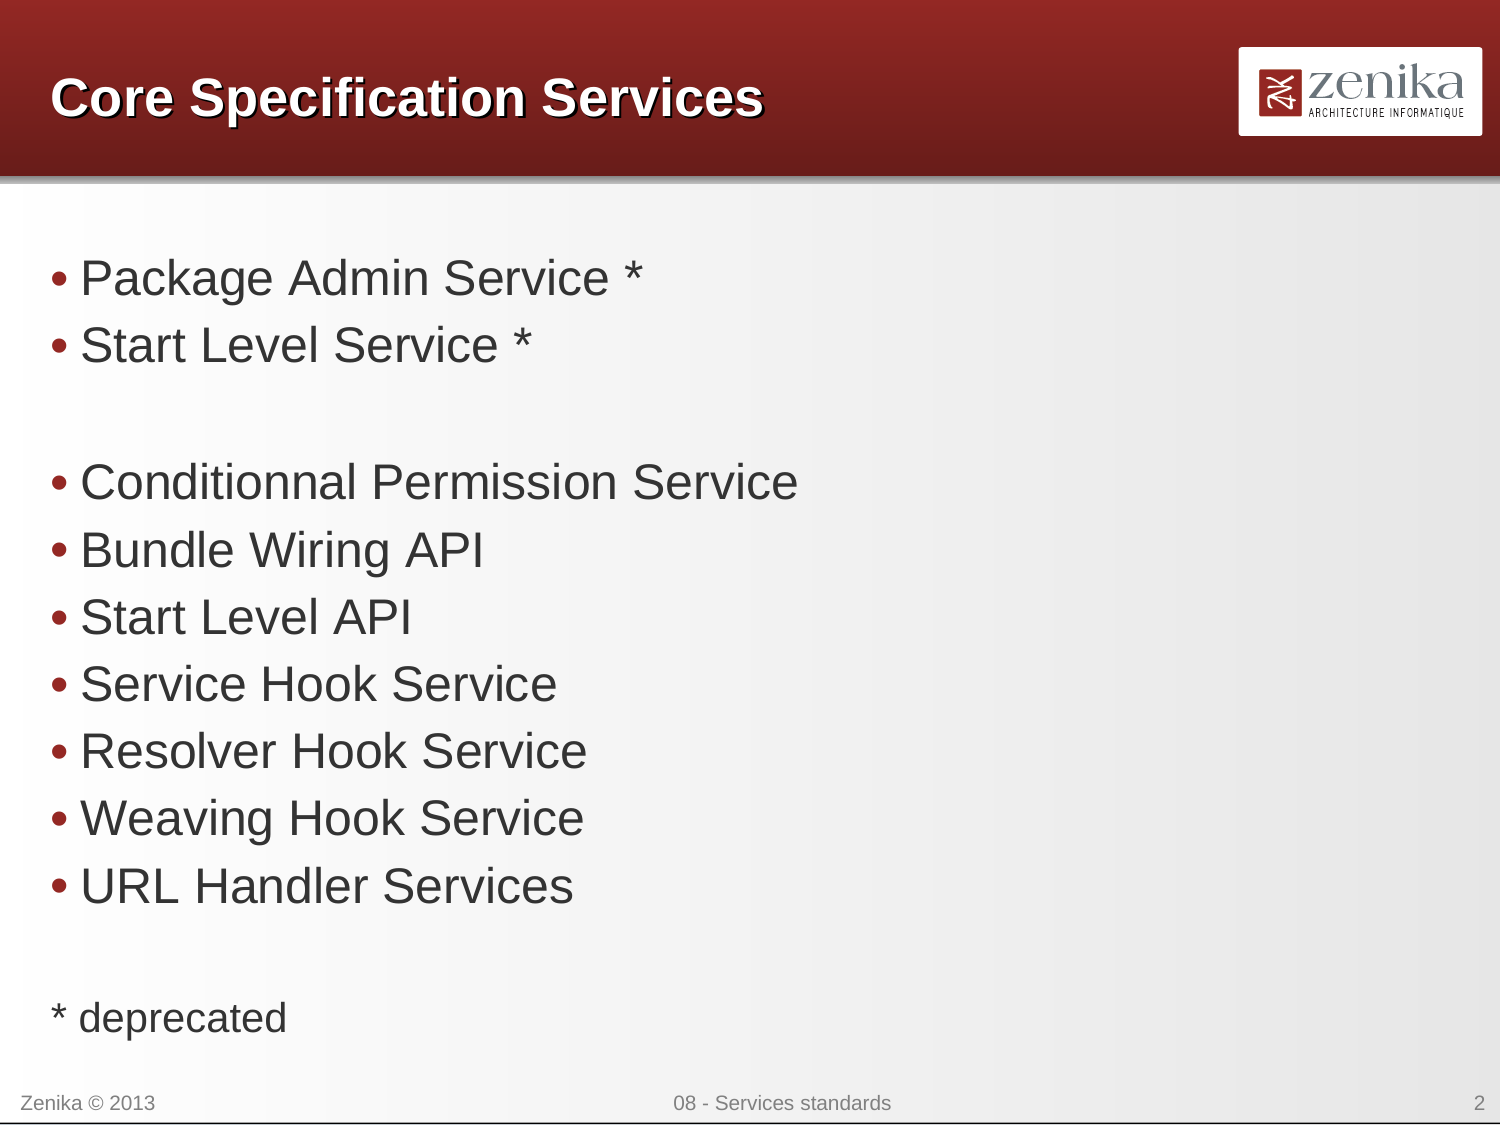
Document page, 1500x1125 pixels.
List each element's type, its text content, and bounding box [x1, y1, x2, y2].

title Core Specification Services [50, 15, 1206, 180]
list Package Admin Service * Start Level Service * Conditionnal Permission Service Bundle Wiring API Start Level API Service Hook Service Resolver Hook Service Weaving Hook Service URL Handler Services * deprecated [50, 249, 1435, 1064]
picture [1257, 58, 1464, 125]
